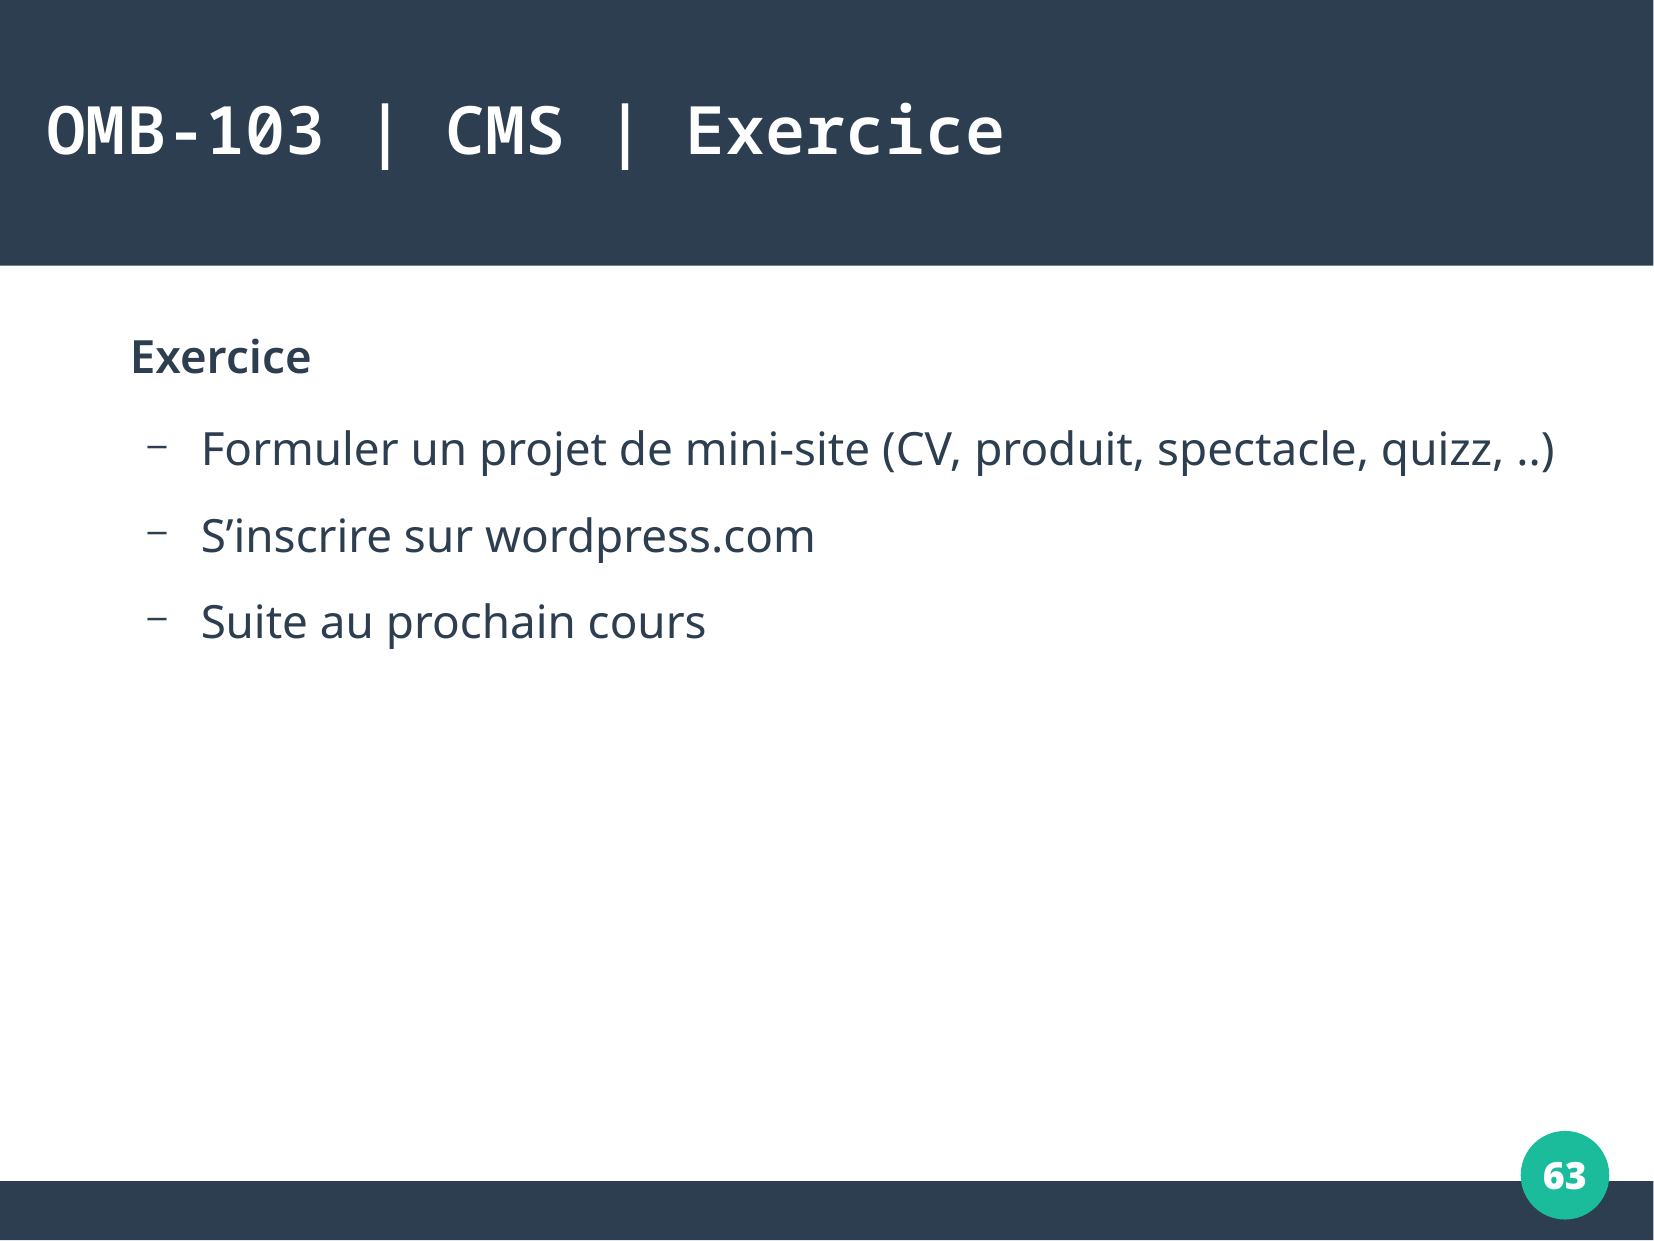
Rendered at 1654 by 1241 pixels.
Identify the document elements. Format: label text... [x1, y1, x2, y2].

list Exercice Formuler un projet de mini-site (CV, produit, spectacle, quizz, ..) S’inscrire sur wordpress.com Suite au prochain cours [59, 324, 1595, 1152]
title OMB-103 | CMS | Exercice [46, 50, 1582, 208]
